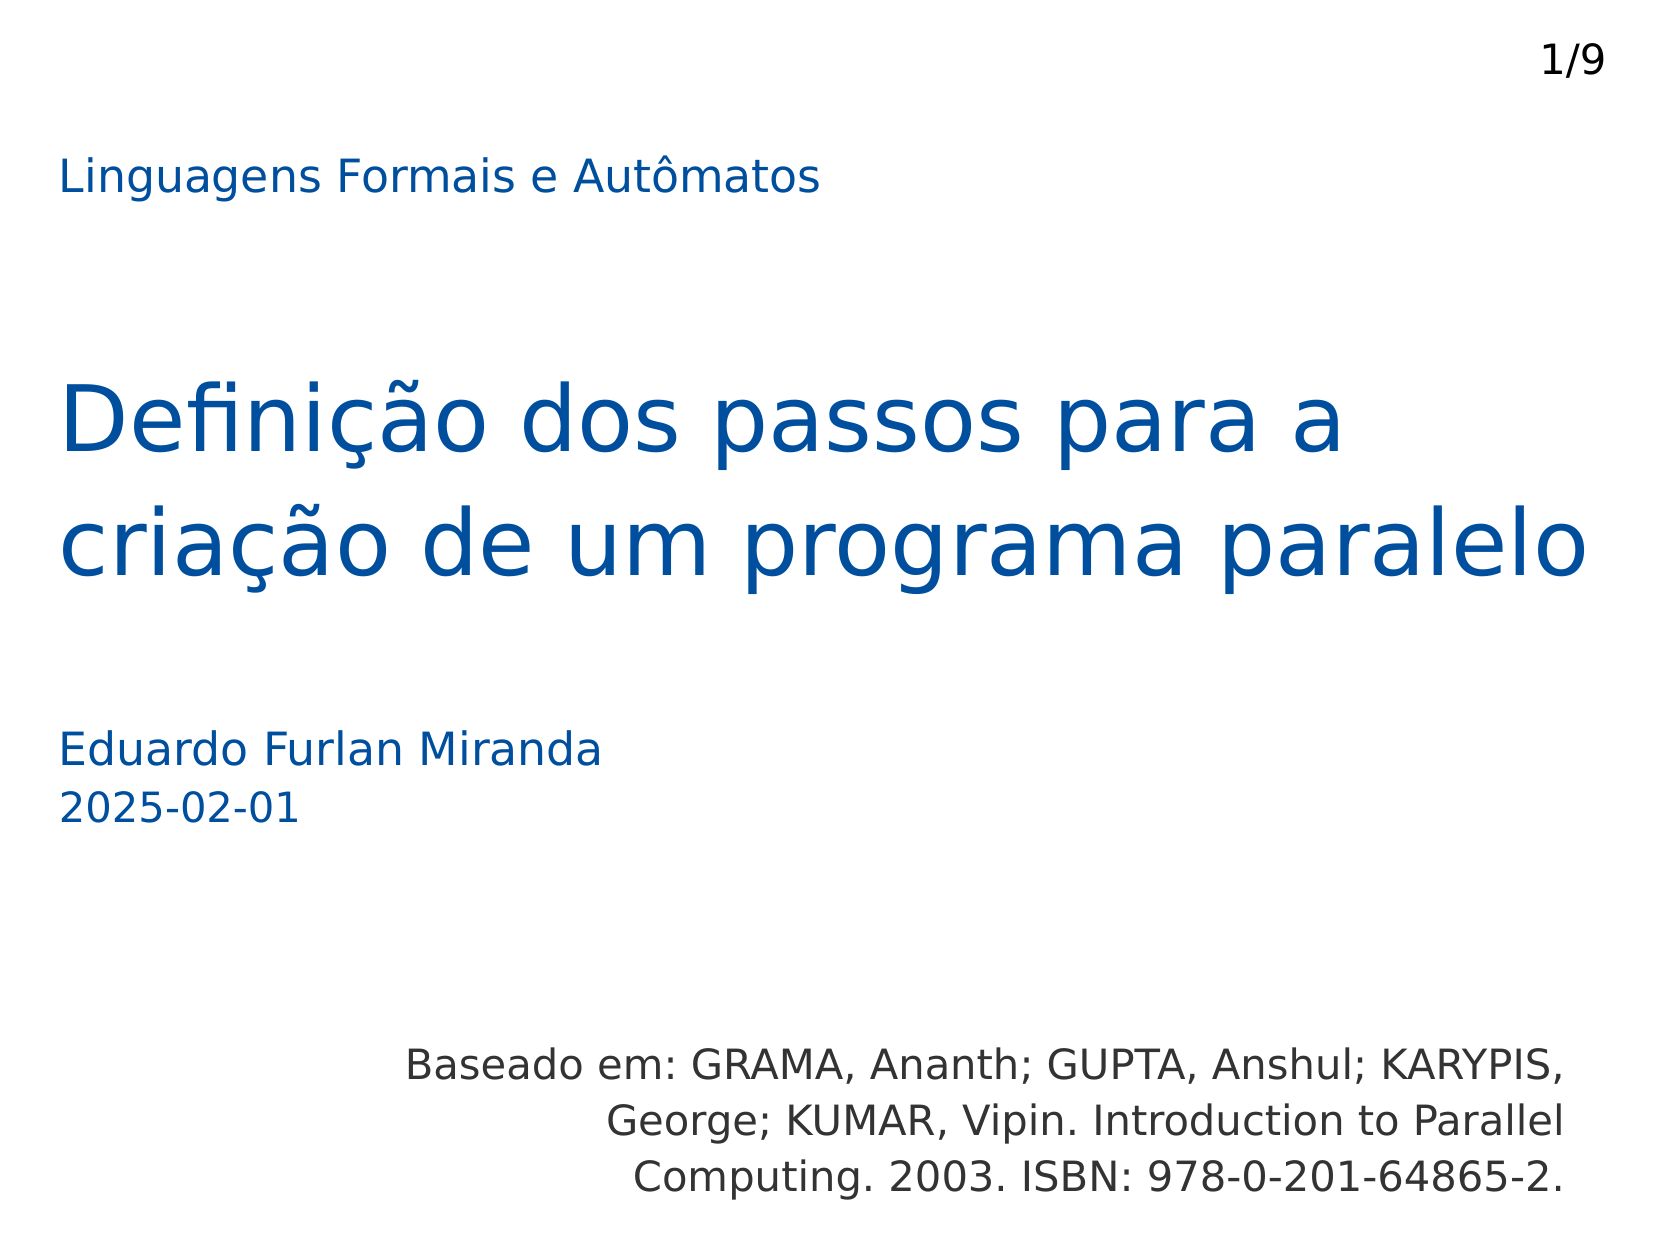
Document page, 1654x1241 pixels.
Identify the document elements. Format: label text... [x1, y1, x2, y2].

chart [720, 567, 933, 672]
list Baseado em: GRAMA, Ananth; GUPTA, Anshul; KARYPIS, George; KUMAR, Vipin. Introduction to Parallel Computing. 2003. ISBN: 978-0-201-64865-2. [366, 1033, 1565, 1211]
list Linguagens Formais e Autômatos Definição dos passos para a criação de um programa paralelo Eduardo Furlan Miranda 2025-02-01 [59, 141, 1625, 1211]
